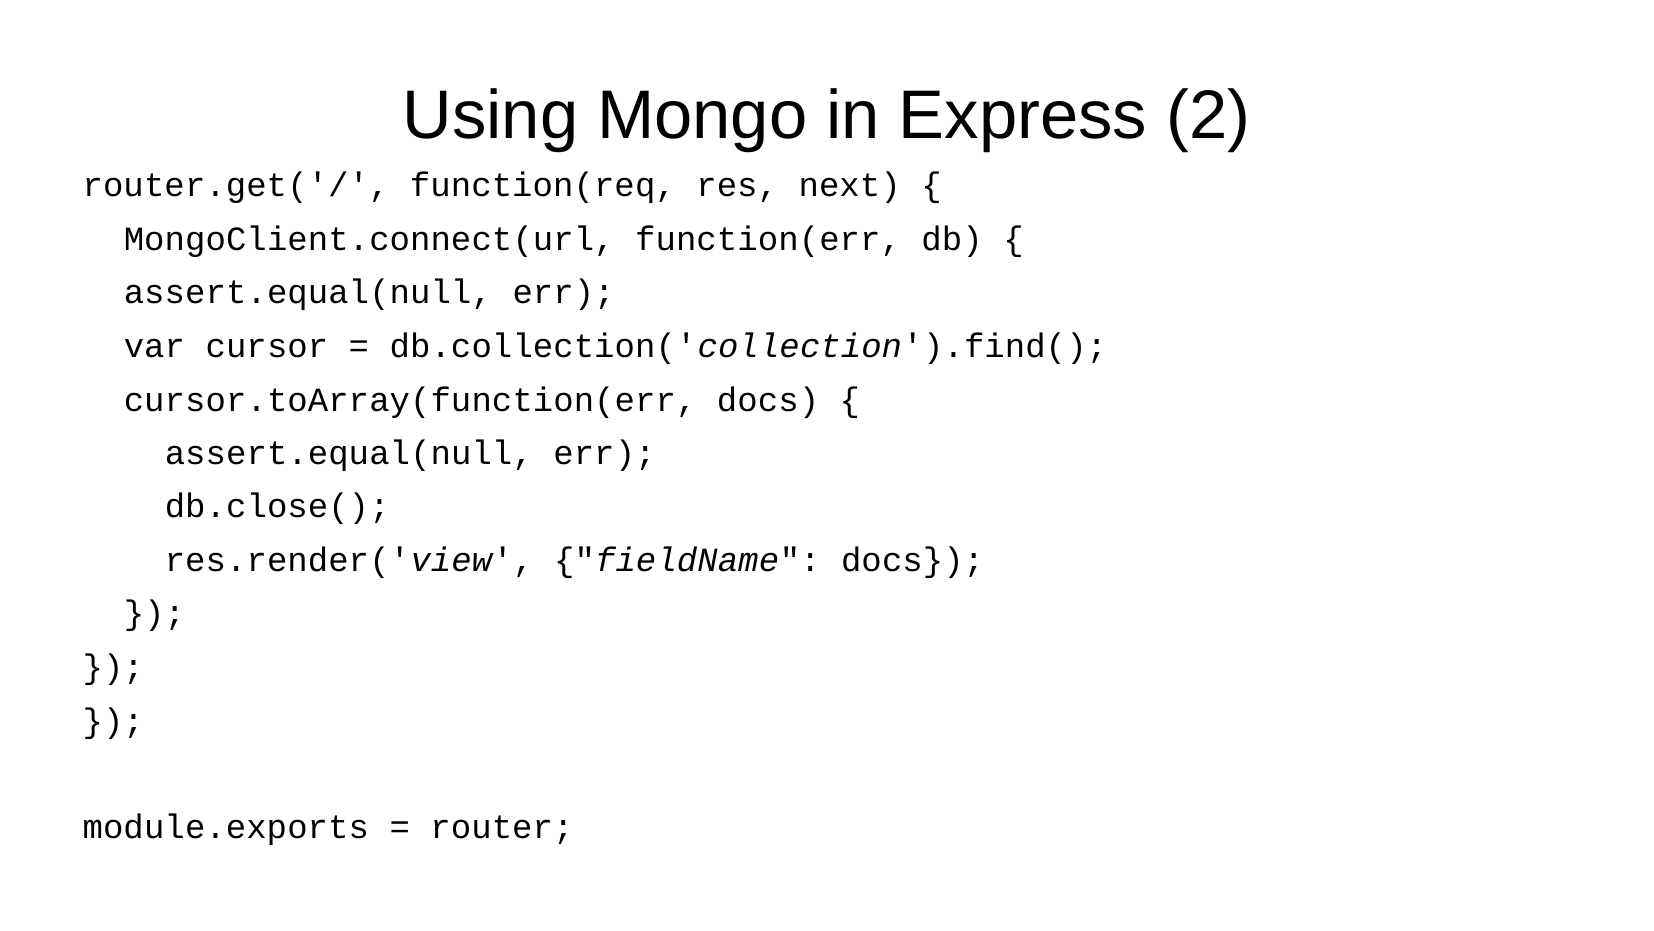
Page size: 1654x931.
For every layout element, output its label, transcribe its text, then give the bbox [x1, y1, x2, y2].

list router.get('/', function(req, res, next) { MongoClient.connect(url, function(err, db) { assert.equal(null, err); var cursor = db.collection('collection').find(); cursor.toArray(function(err, docs) { assert.equal(null, err); db.close(); res.render('view', {"fieldName": docs}); }); }); }); module.exports = router; [82, 168, 1571, 856]
title Using Mongo in Express (2) [82, 37, 1571, 168]
